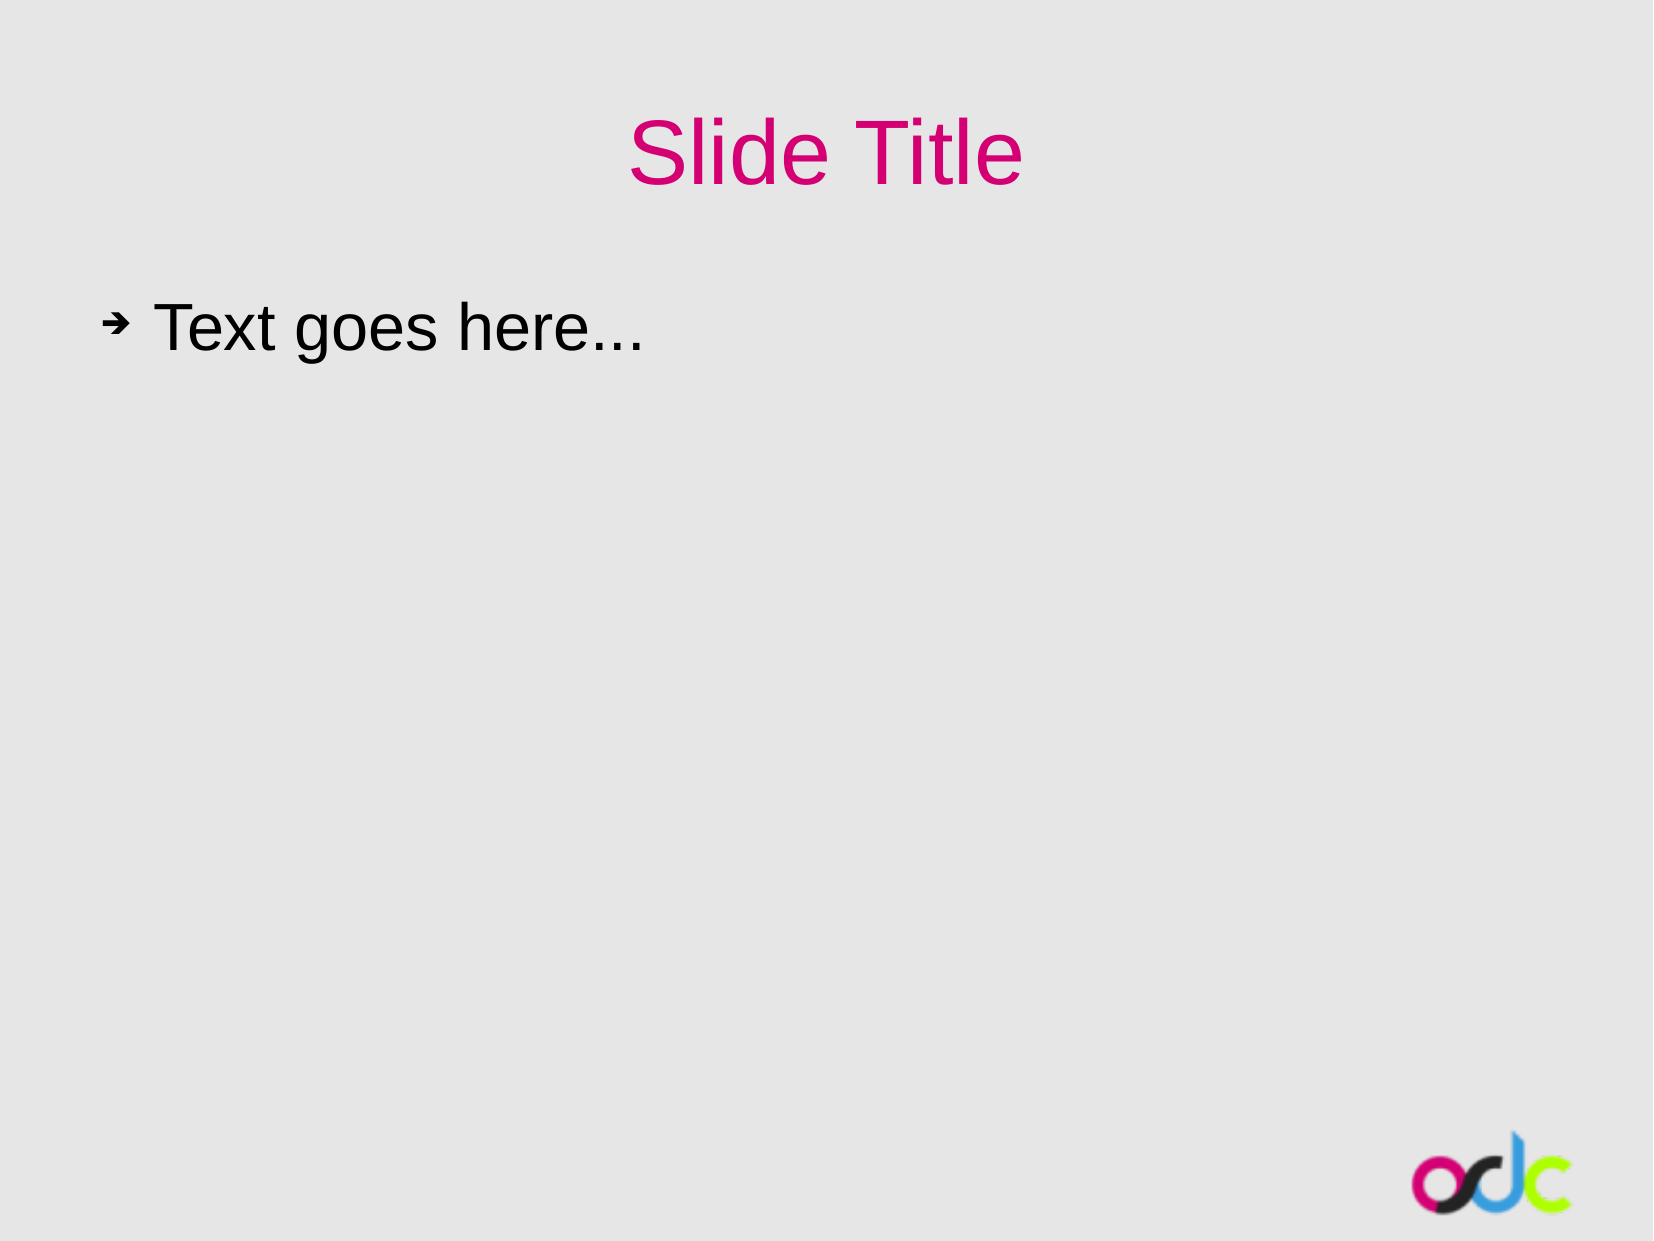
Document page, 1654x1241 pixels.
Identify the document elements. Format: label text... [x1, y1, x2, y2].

title Slide Title [82, 49, 1571, 257]
list Text goes here... [82, 290, 1571, 1109]
picture [1411, 1123, 1578, 1241]
